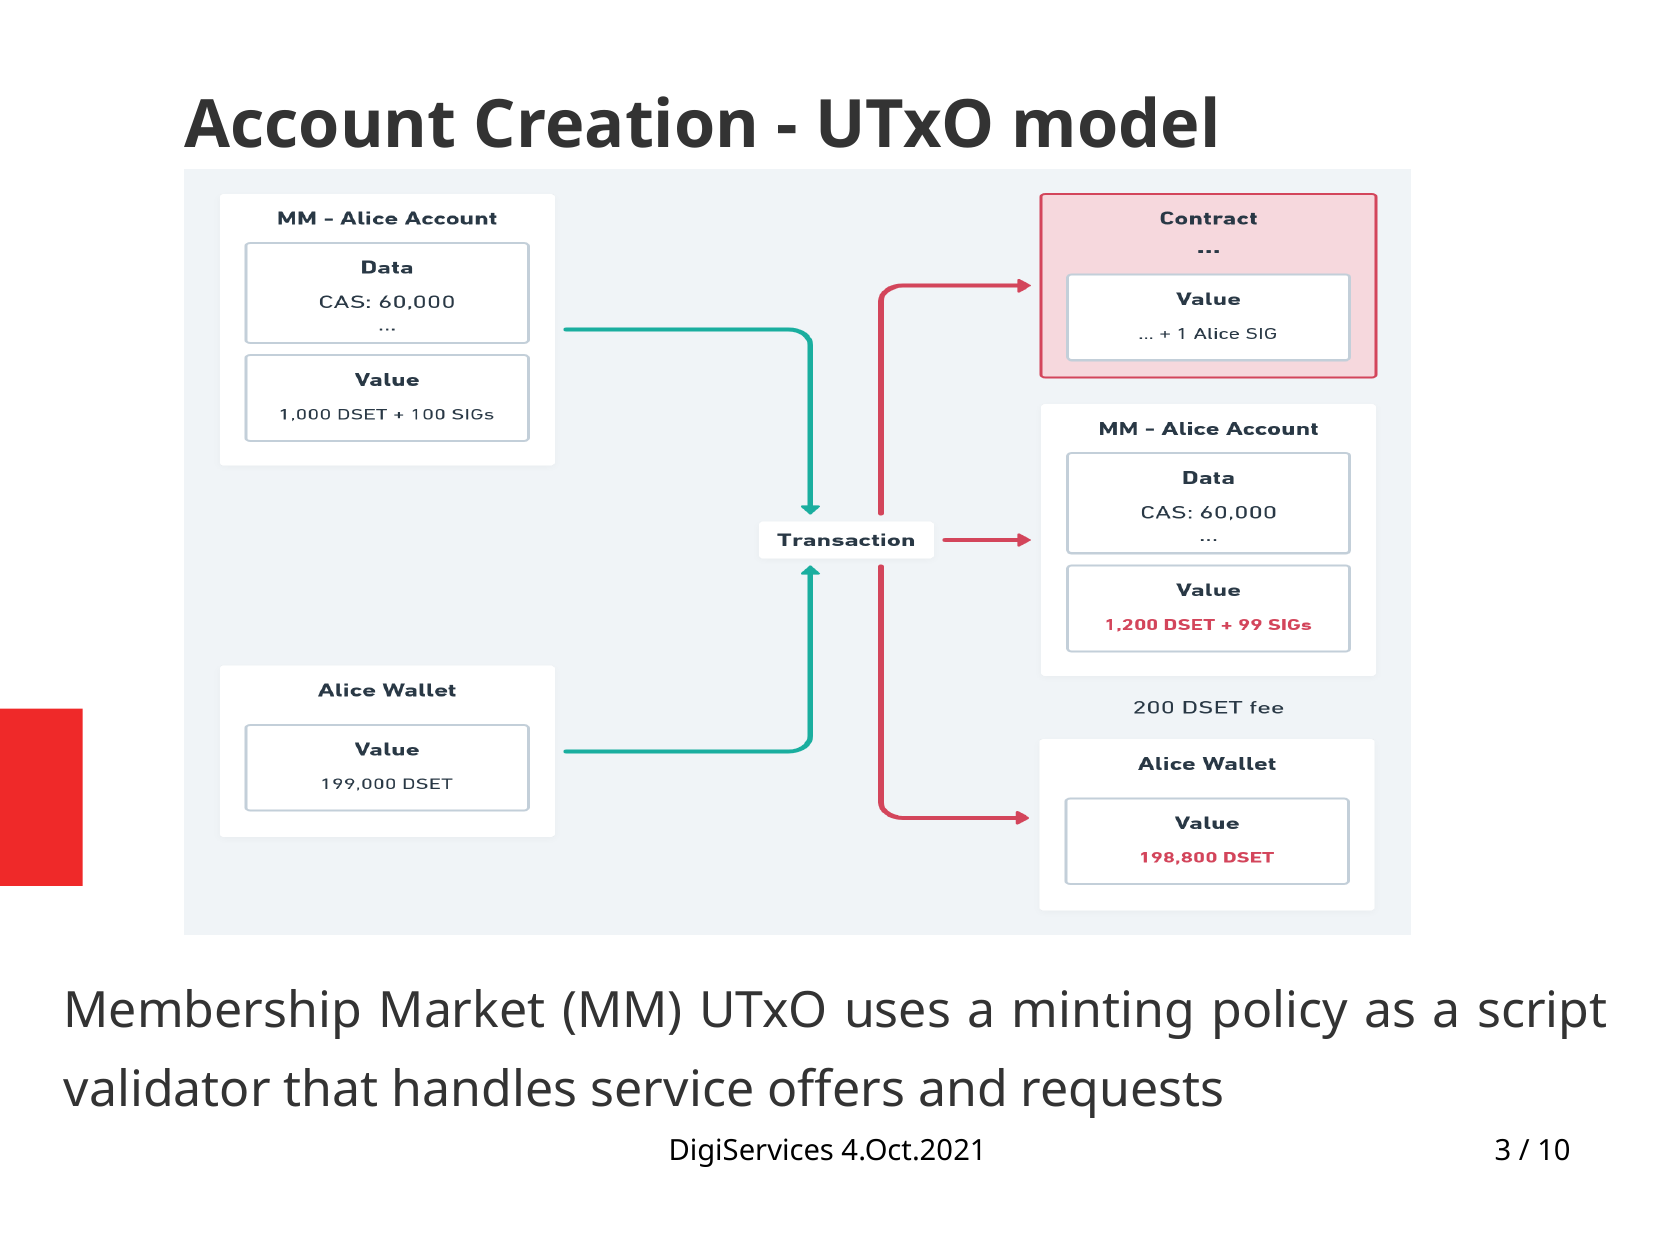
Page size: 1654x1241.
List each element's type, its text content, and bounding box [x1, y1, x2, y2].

picture [184, 169, 1411, 935]
list Membership Market (MM) UTxO uses a minting policy as a script validator that handles service offers and requests [63, 856, 1609, 1241]
title Account Creation - UTxO model [184, 3, 1531, 241]
